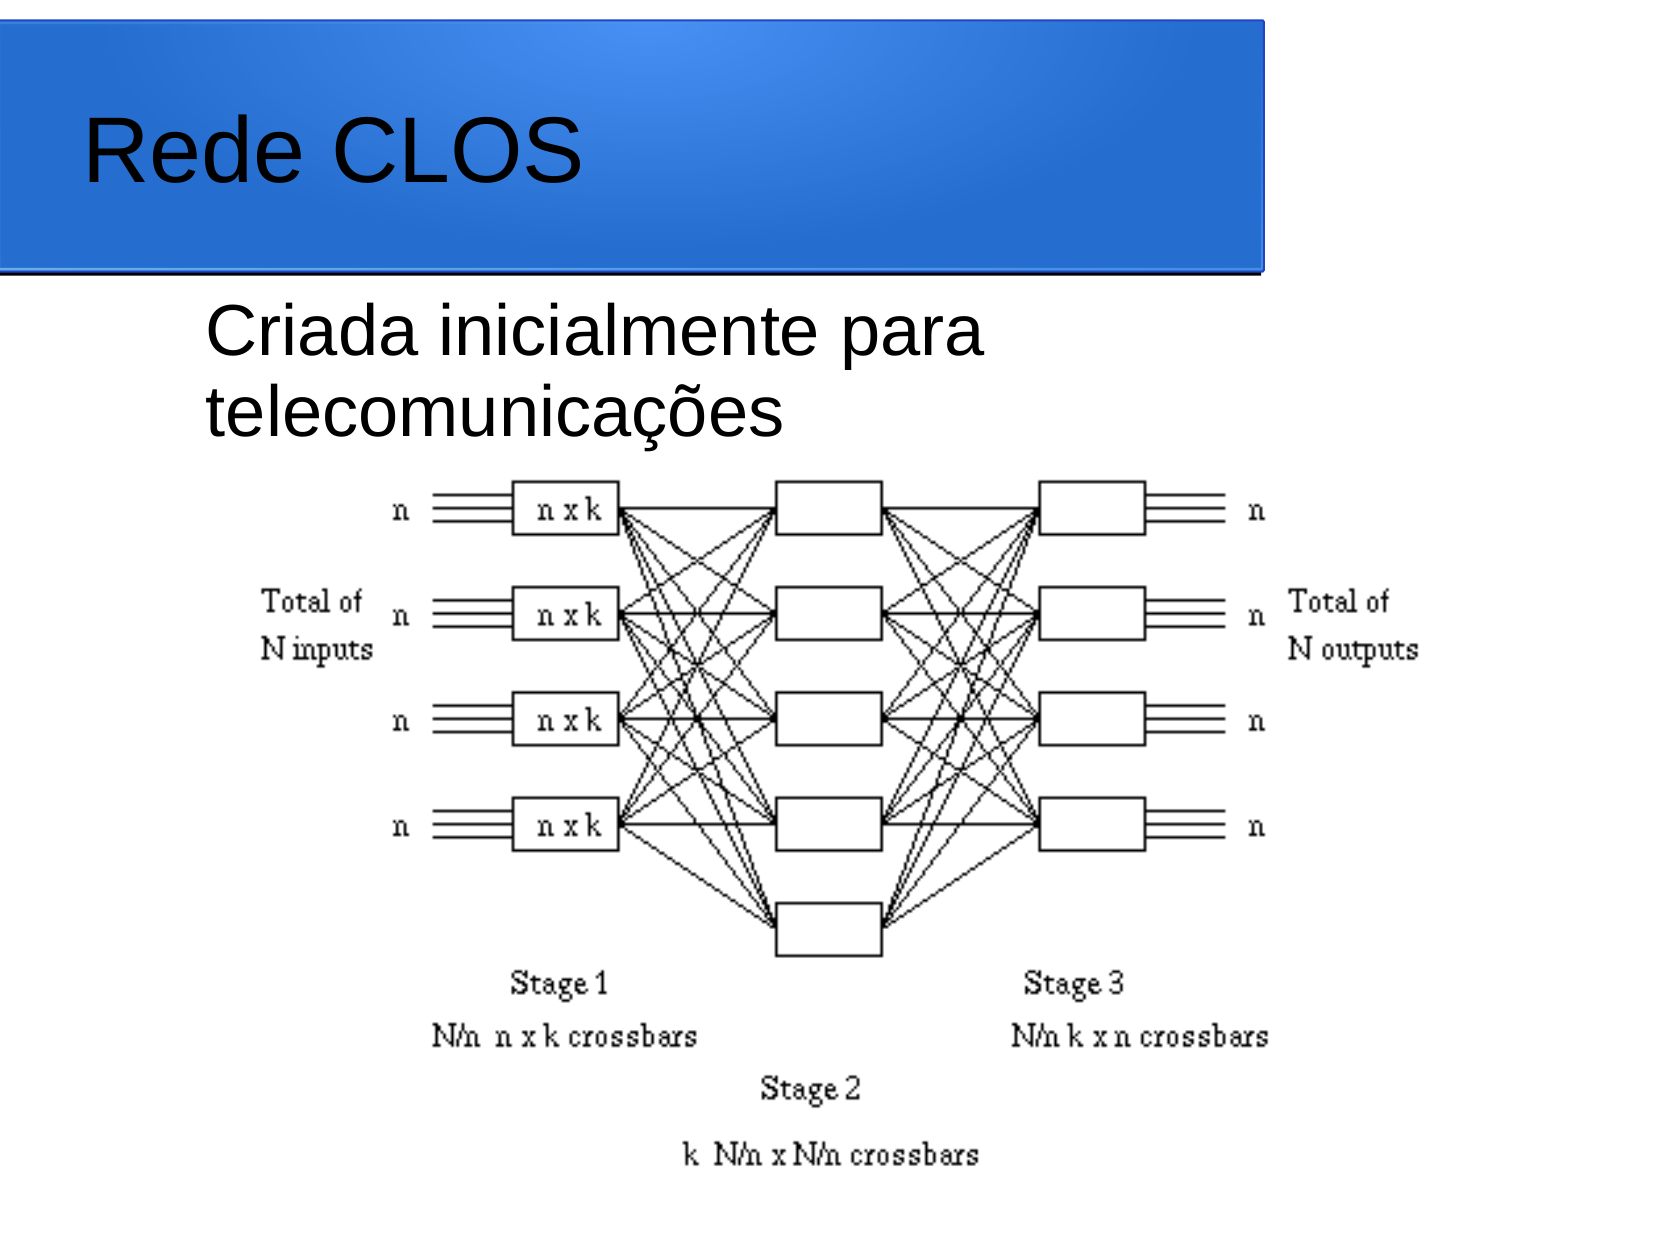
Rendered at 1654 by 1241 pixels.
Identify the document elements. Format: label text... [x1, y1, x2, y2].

picture [236, 455, 1450, 1195]
list Criada inicialmente para telecomunicações [135, 290, 1516, 1010]
title Rede CLOS [82, 47, 1235, 252]
